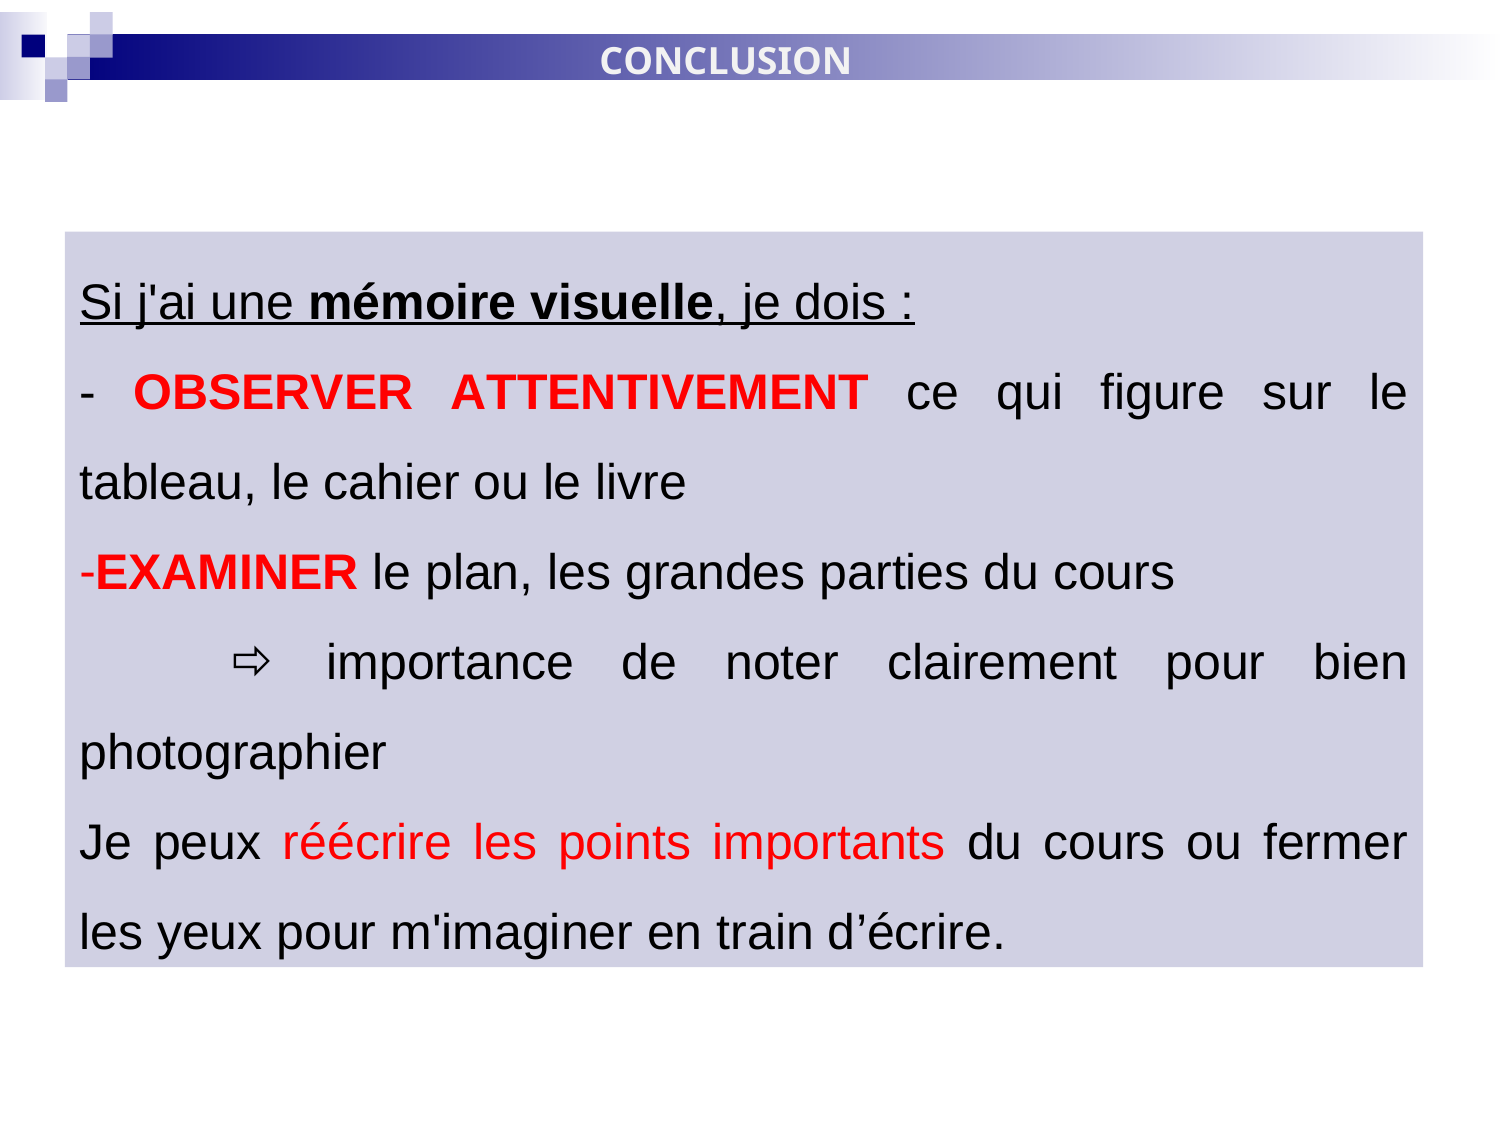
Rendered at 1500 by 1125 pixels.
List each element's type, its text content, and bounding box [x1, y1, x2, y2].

text_box CONCLUSION [584, 29, 868, 90]
text_box Si j'ai une mémoire visuelle, je dois : - OBSERVER ATTENTIVEMENT ce qui figure sur le tableau, le cahier ou le livre EXAMINER le plan, les grandes parties du cours  importance de noter clairement pour bien photographier Je peux réécrire les points importants du cours ou fermer les yeux pour m'imaginer en train d’écrire. [64, 231, 1424, 968]
